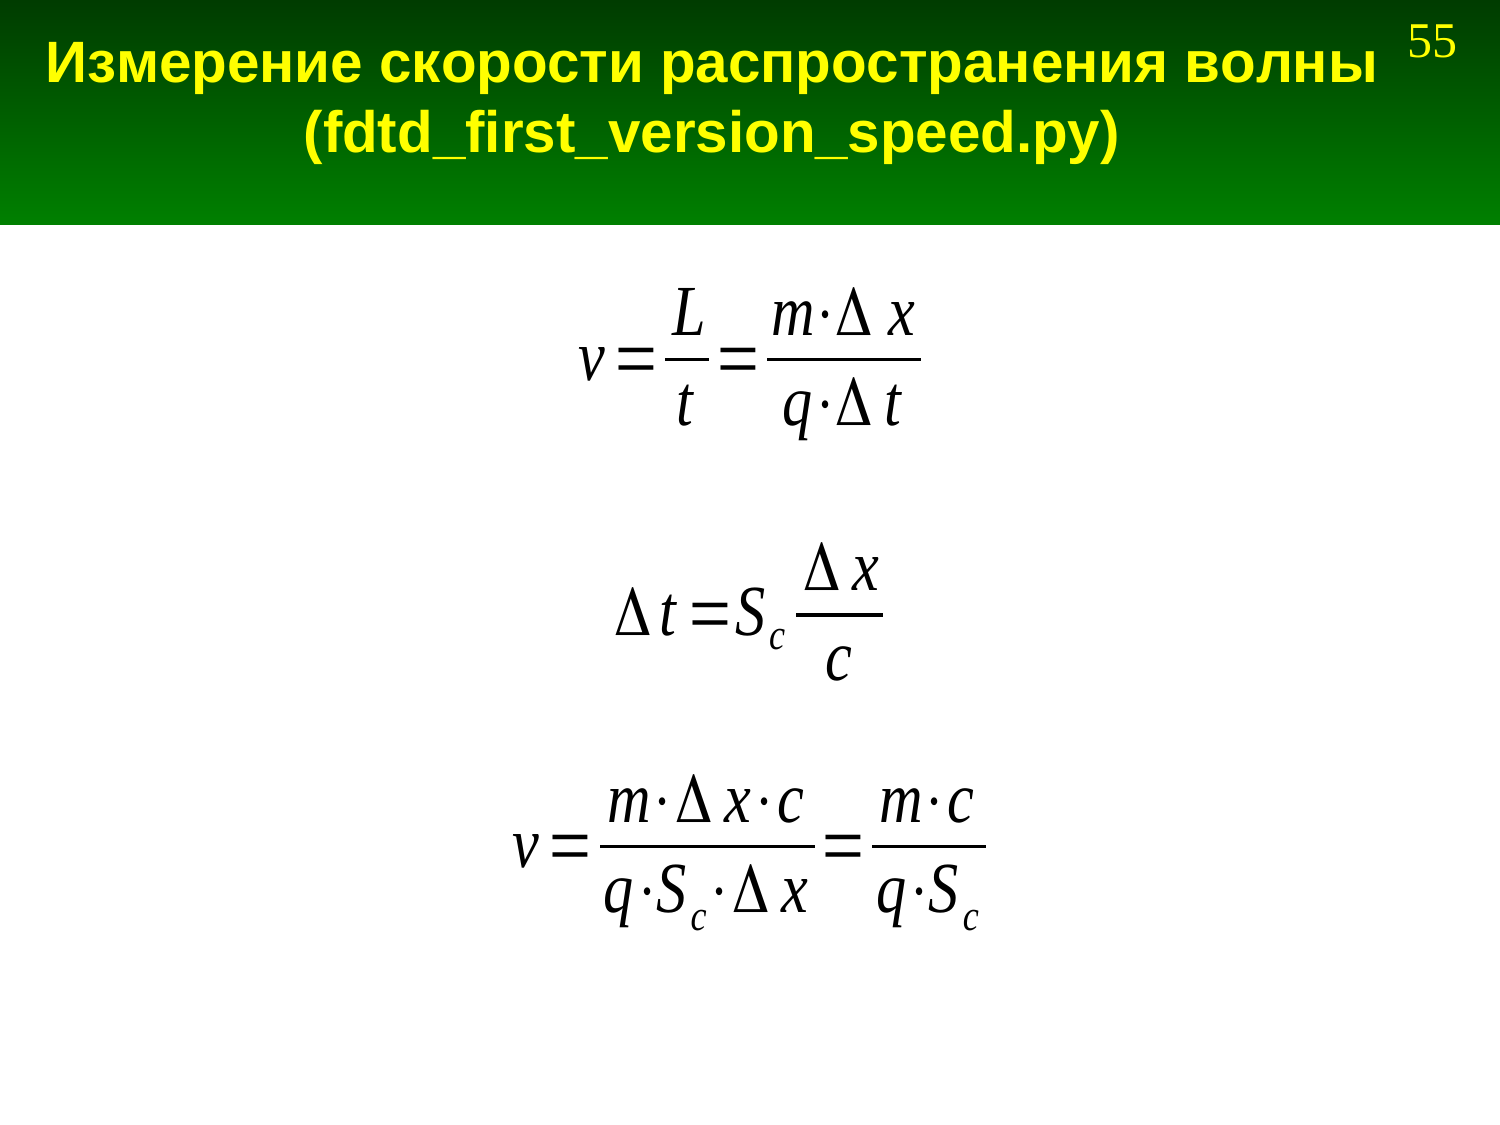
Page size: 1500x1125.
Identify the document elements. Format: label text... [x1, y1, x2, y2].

chart [497, 759, 1003, 941]
title Измерение скорости распространения волны (fdtd_first_version_speed.py) [25, 0, 1399, 207]
chart [563, 271, 937, 443]
chart [599, 527, 901, 699]
